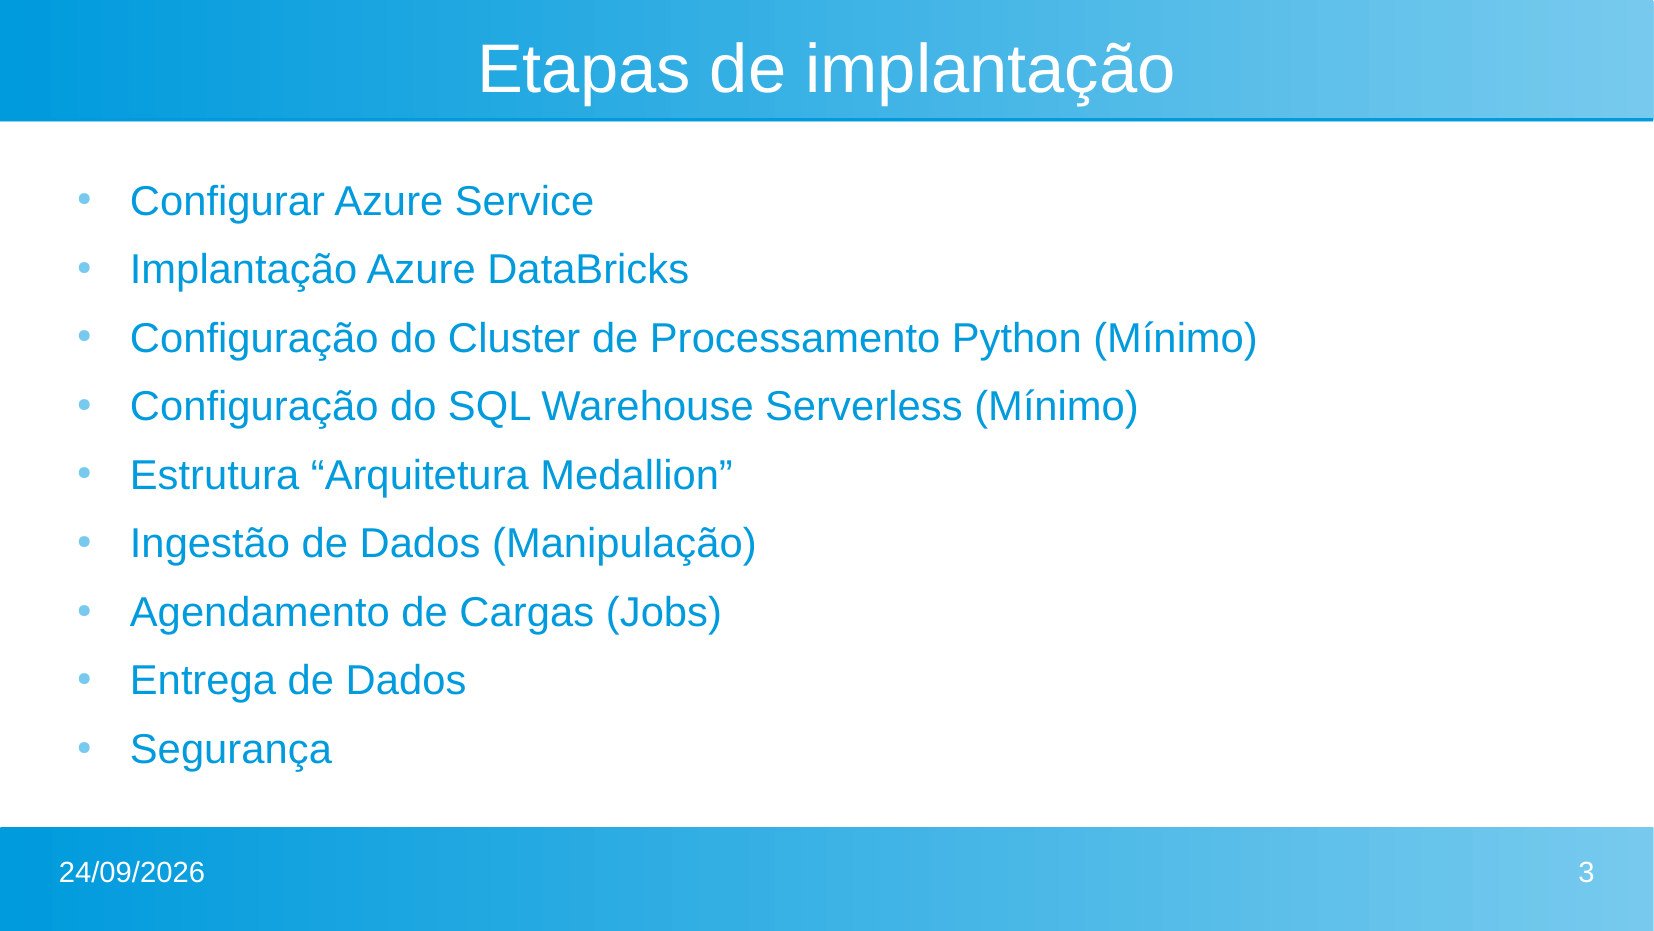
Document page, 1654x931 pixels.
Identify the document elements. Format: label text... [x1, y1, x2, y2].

list Configurar Azure Service Implantação Azure DataBricks Configuração do Cluster de Processamento Python (Mínimo) Configuração do SQL Warehouse Serverless (Mínimo) Estrutura “Arquitetura Medallion” Ingestão de Dados (Manipulação) Agendamento de Cargas (Jobs) Entrega de Dados Segurança [59, 177, 1595, 768]
title Etapas de implantação [59, 29, 1595, 108]
